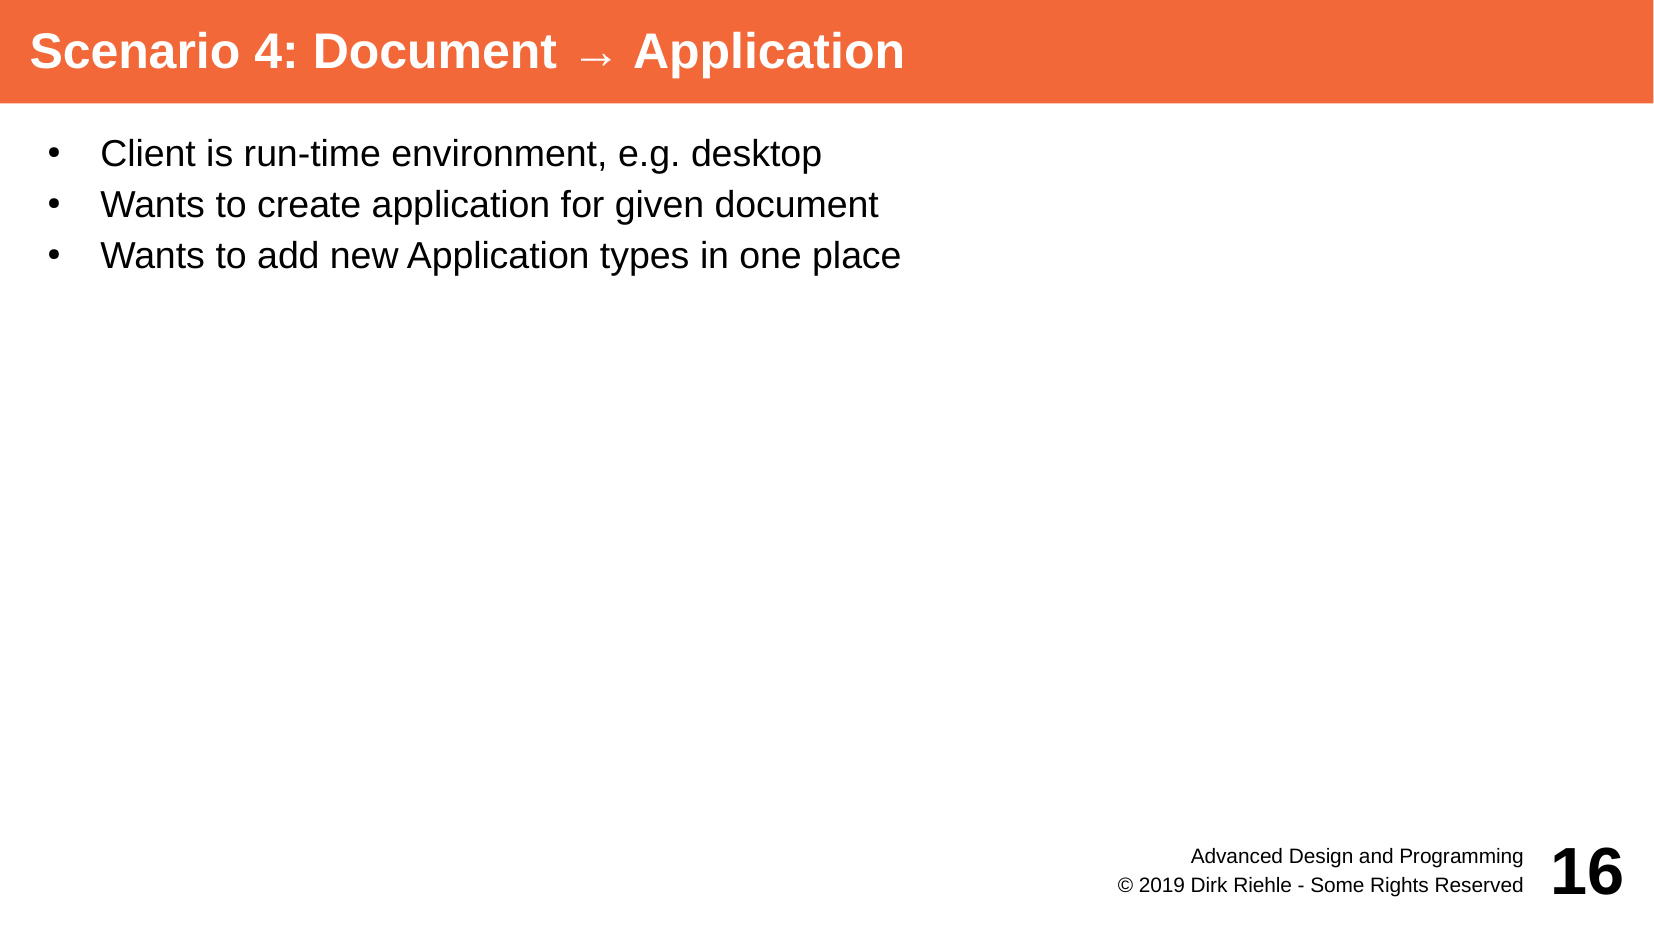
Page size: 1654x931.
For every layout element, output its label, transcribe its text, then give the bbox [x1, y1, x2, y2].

list Client is run-time environment, e.g. desktop Wants to create application for given document Wants to add new Application types in one place [29, 132, 1625, 813]
title Scenario 4: Document → Application [0, 0, 1654, 104]
